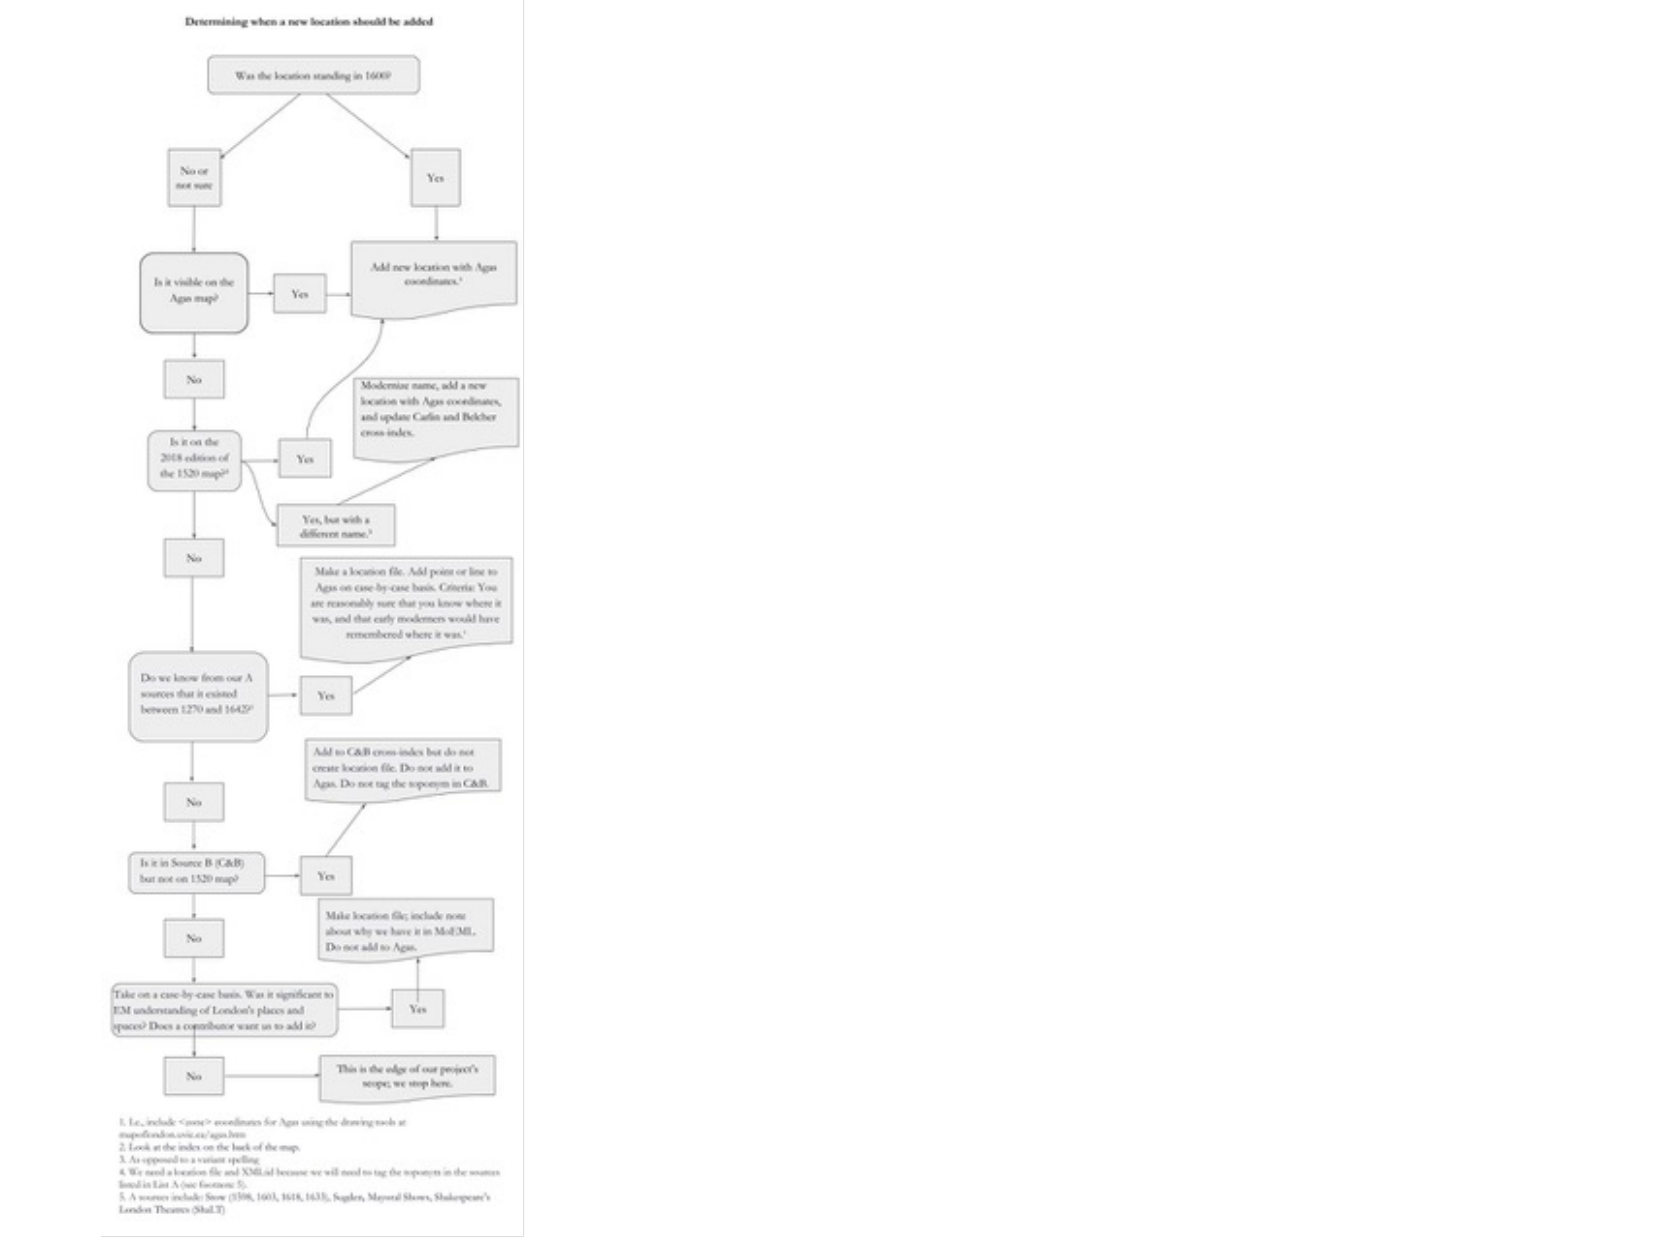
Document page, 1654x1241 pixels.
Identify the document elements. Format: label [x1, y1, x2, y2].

picture [101, 0, 526, 1240]
